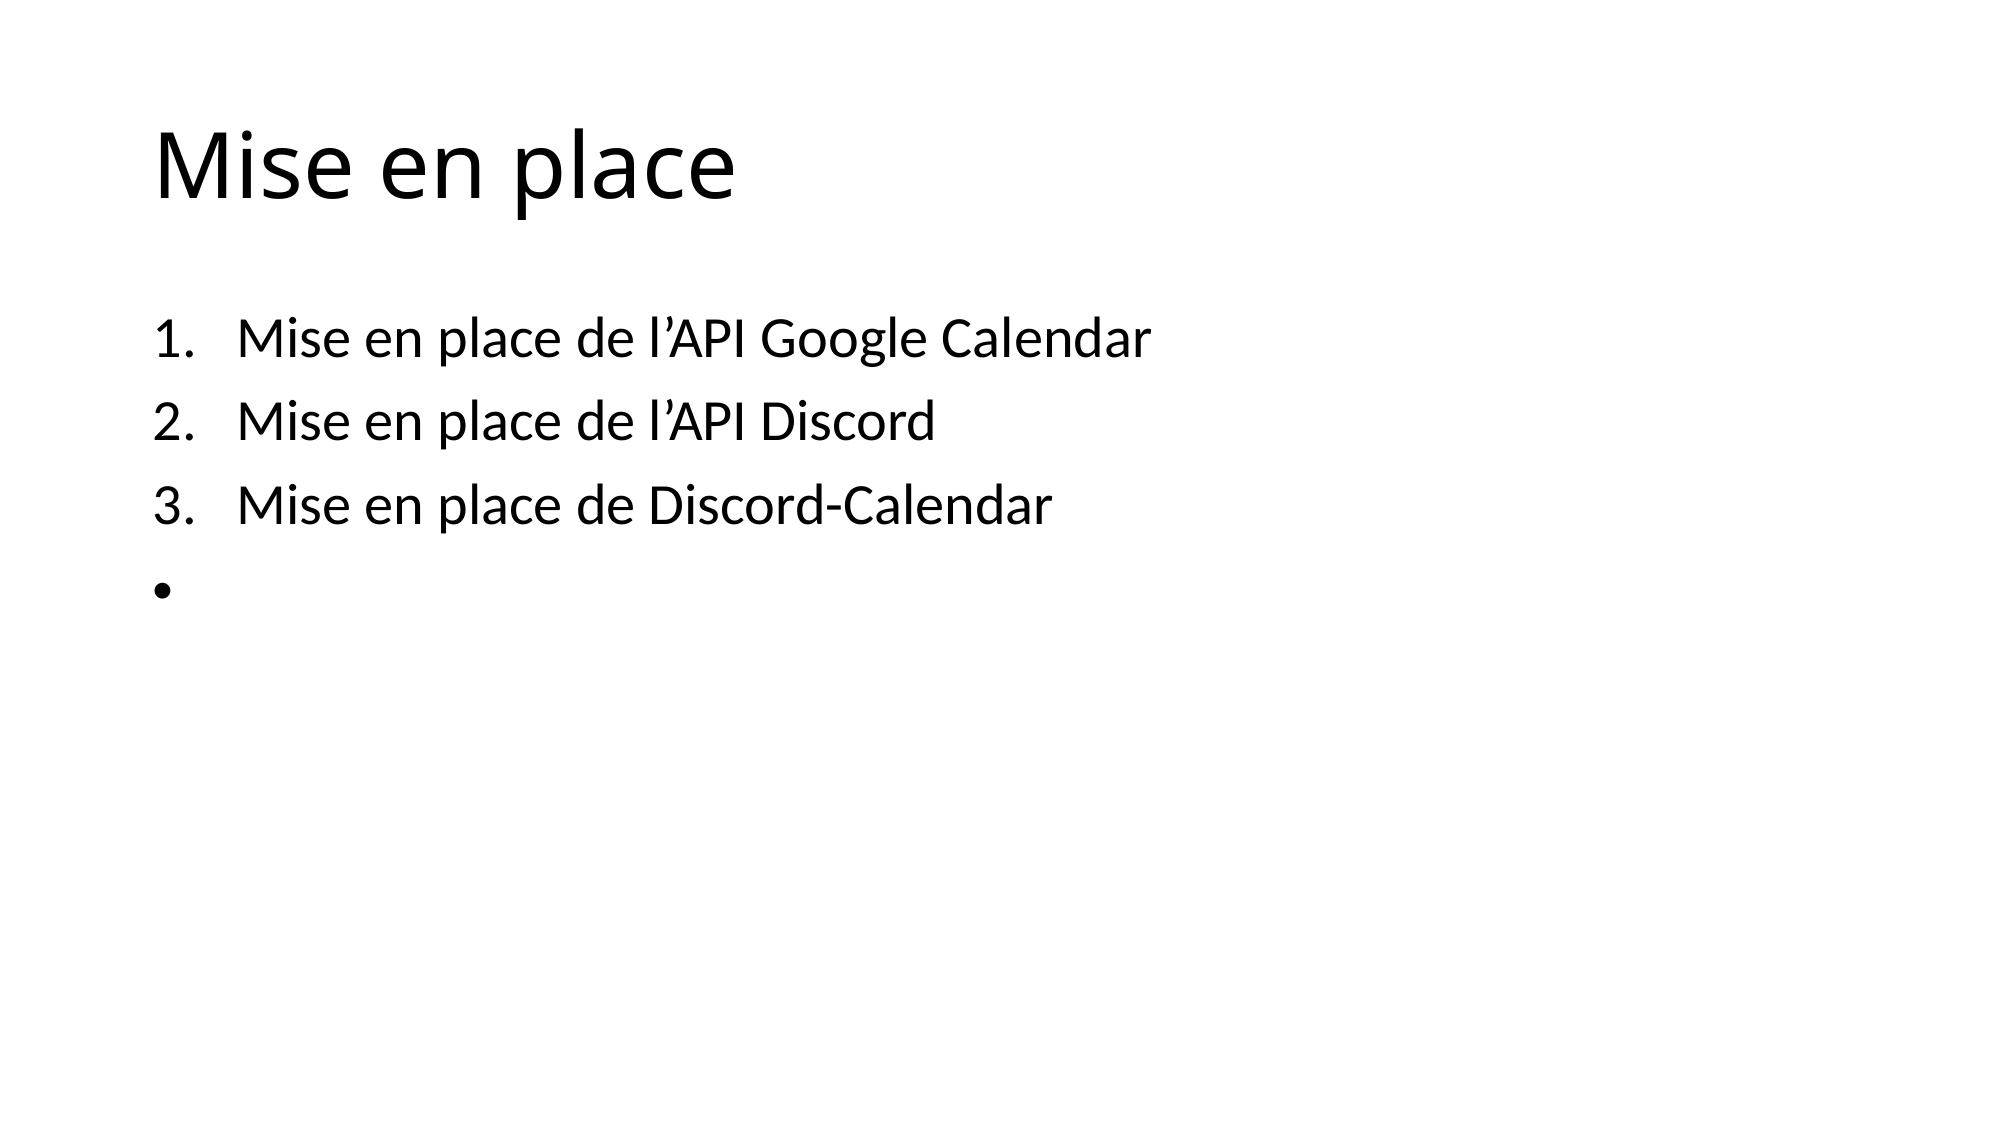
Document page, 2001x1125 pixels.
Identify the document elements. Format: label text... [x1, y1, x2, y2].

list Mise en place de l’API Google Calendar Mise en place de l’API Discord Mise en place de Discord-Calendar [137, 299, 1863, 1014]
title Mise en place [137, 59, 1863, 278]
